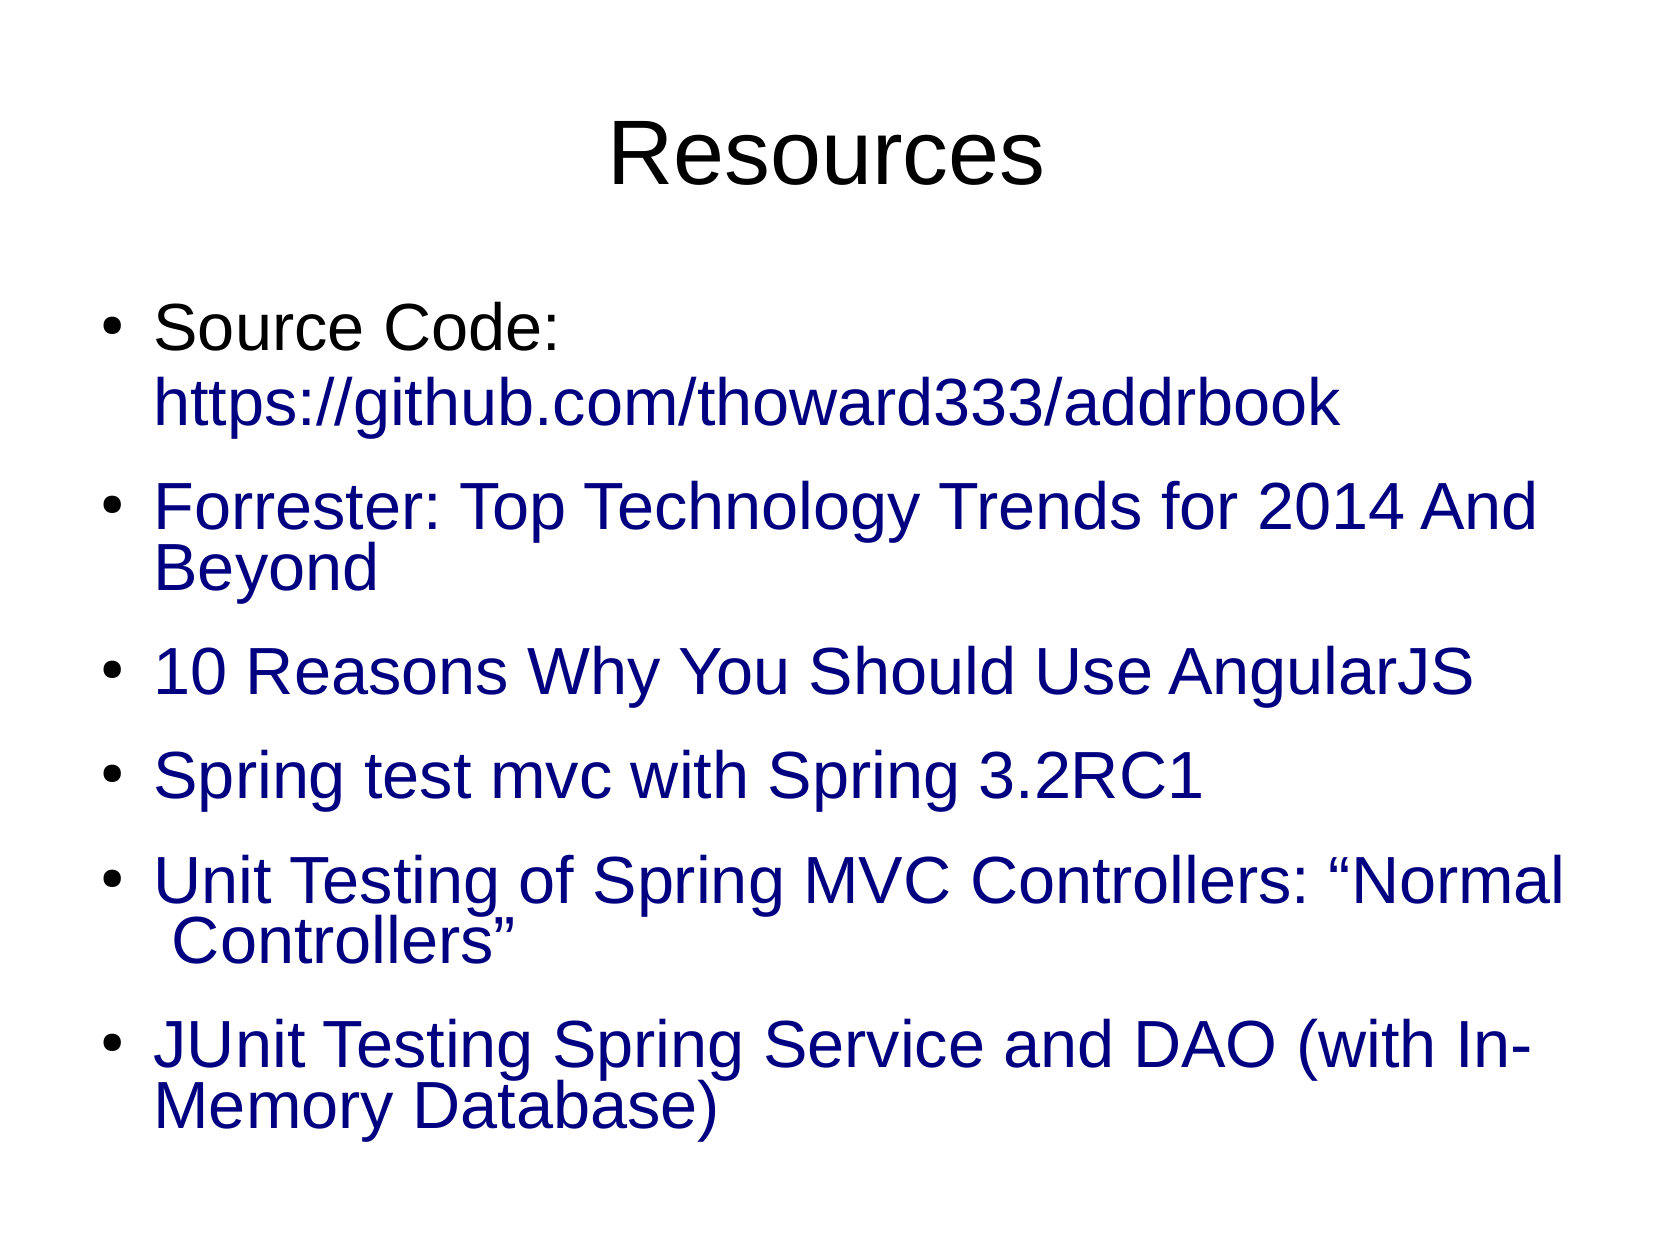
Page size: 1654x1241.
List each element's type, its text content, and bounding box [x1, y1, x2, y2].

title Resources [82, 49, 1571, 257]
list Source Code: https://github.com/thoward333/addrbook Forrester: Top Technology Trends for 2014 And Beyond 10 Reasons Why You Should Use AngularJS Spring test mvc with Spring 3.2RC1 Unit Testing of Spring MVC Controllers: “Normal Controllers” JUnit Testing Spring Service and DAO (with In-Memory Database) [82, 290, 1571, 1010]
